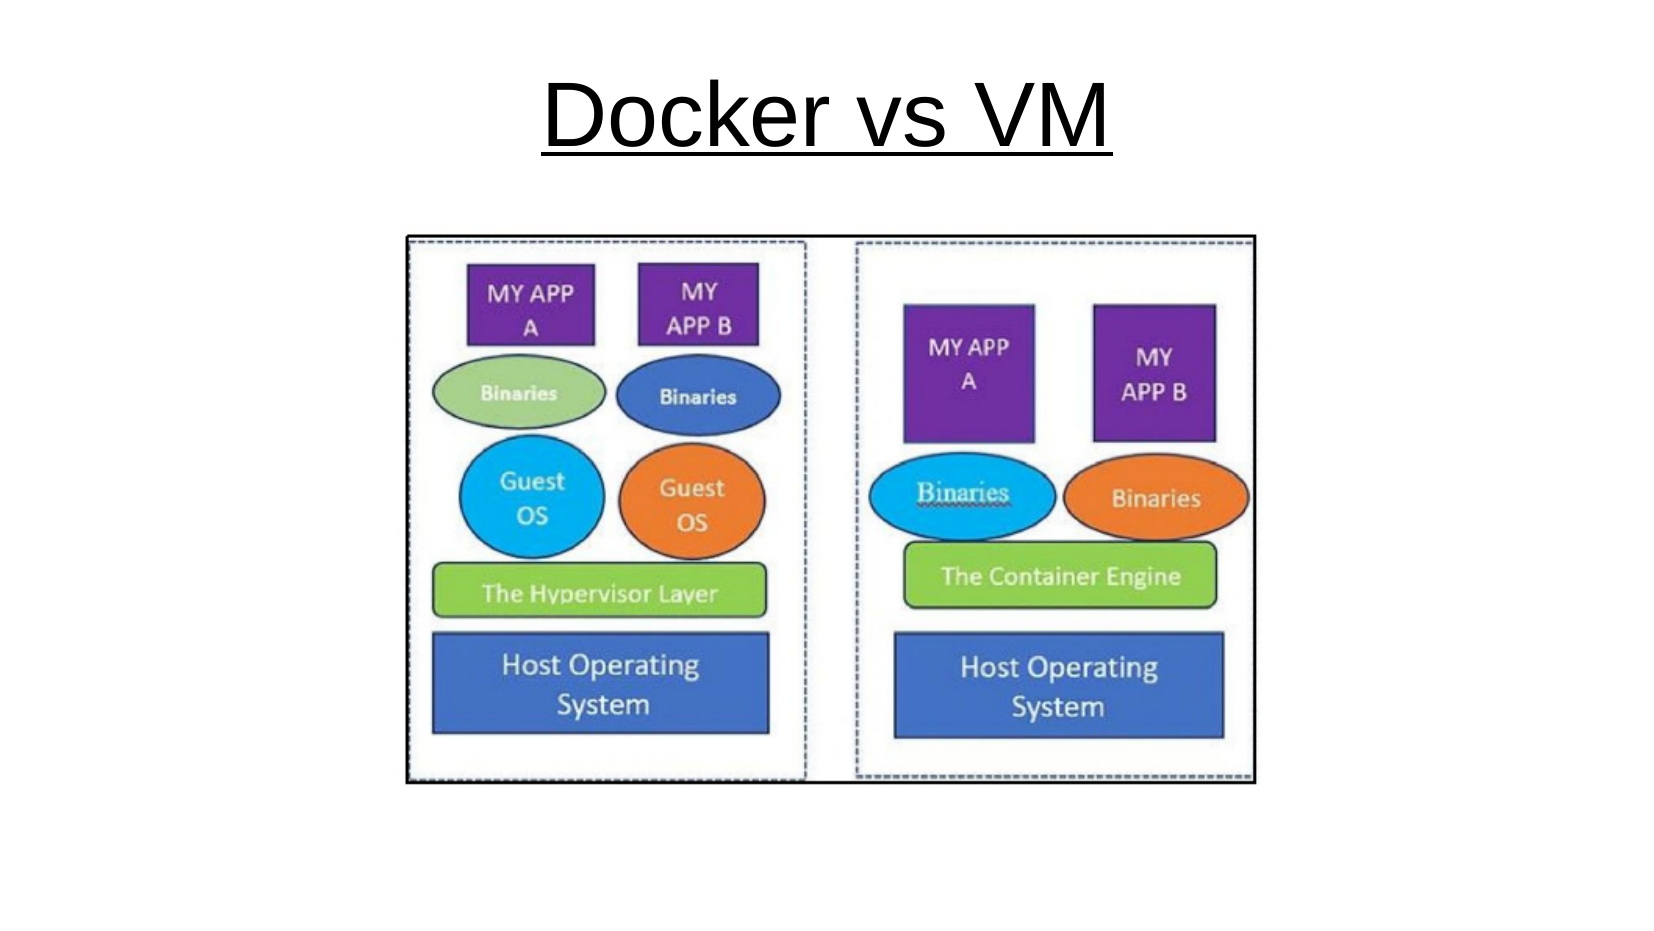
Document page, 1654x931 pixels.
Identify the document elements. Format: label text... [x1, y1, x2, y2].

title Docker vs VM [82, 37, 1571, 193]
picture [373, 216, 1280, 786]
